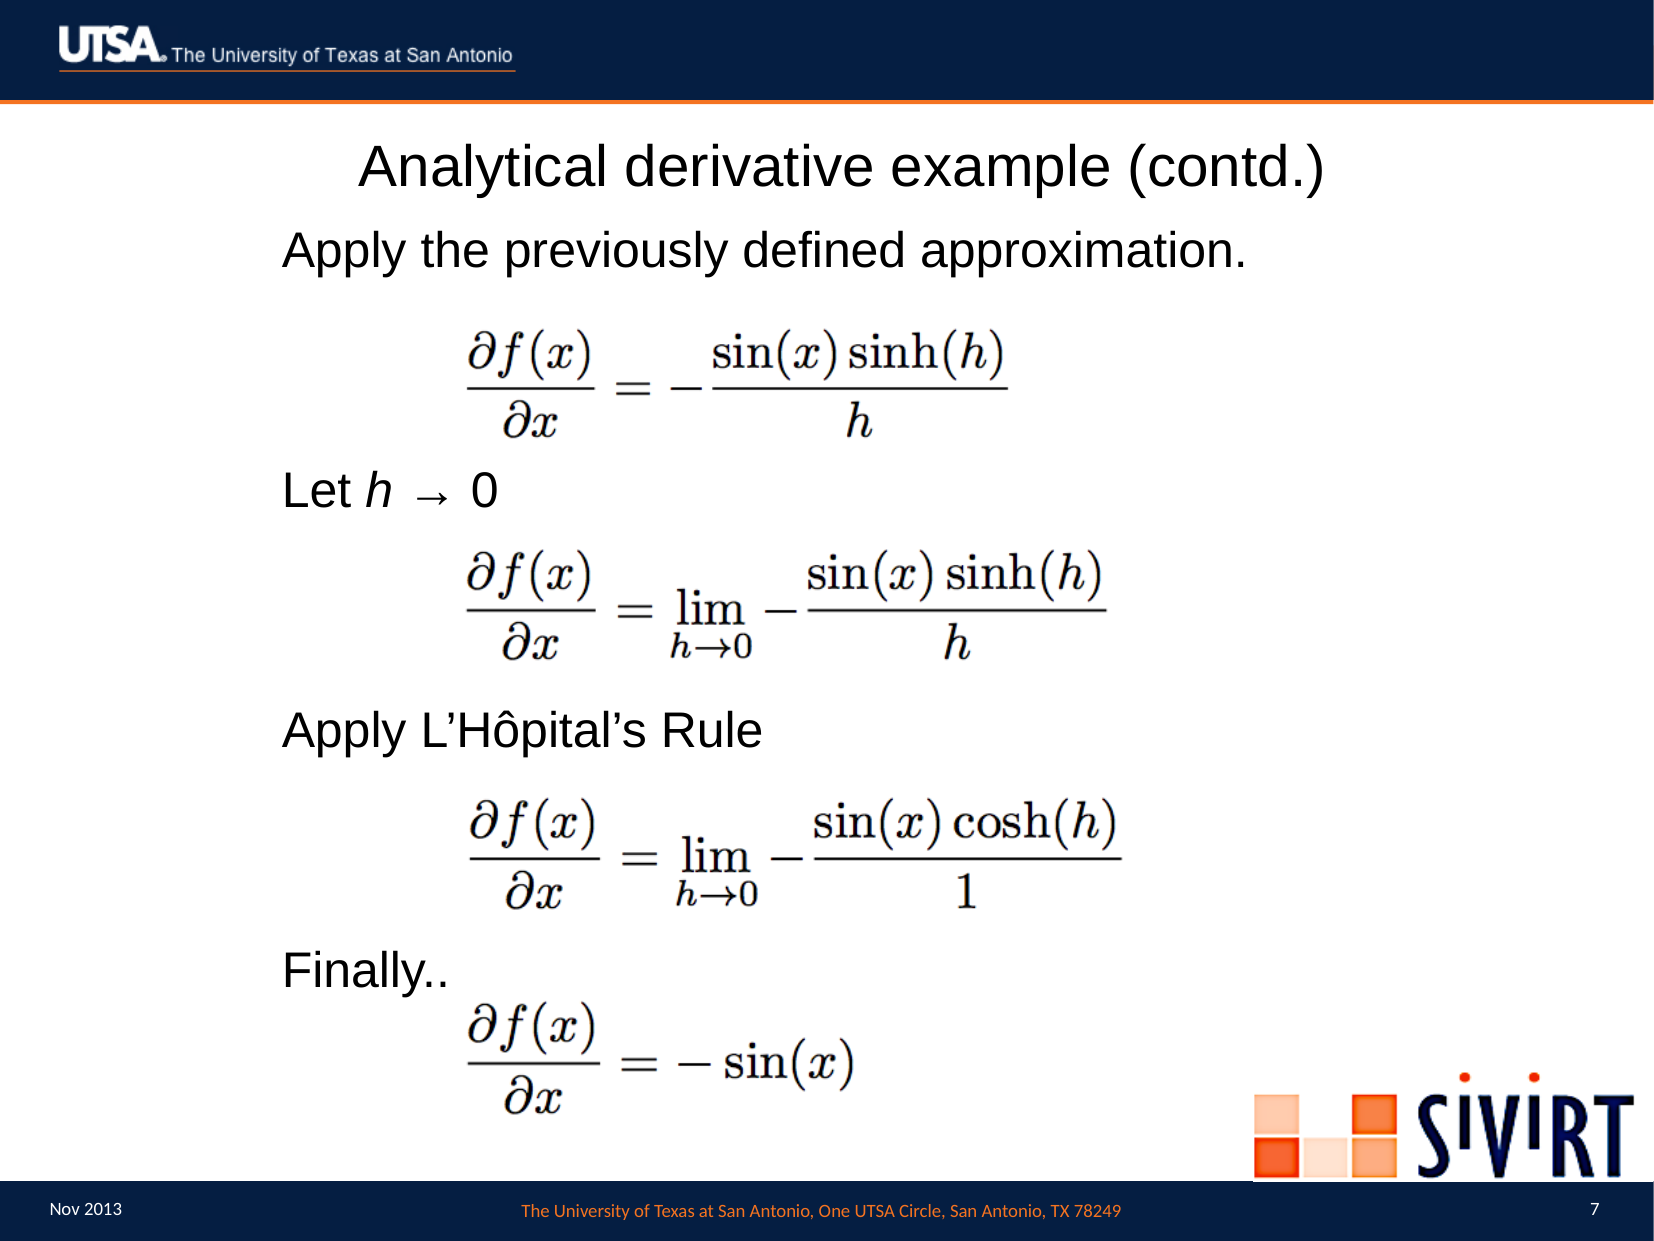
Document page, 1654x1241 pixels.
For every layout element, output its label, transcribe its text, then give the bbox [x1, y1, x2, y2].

title Analytical derivative example (contd.) [51, 30, 1615, 296]
picture [0, 0, 1654, 100]
picture [423, 308, 1016, 450]
picture [448, 981, 859, 1125]
picture [437, 775, 1129, 923]
picture [437, 523, 1113, 672]
picture [1253, 1064, 1654, 1182]
text_box Apply the previously defined approximation. Let h → 0 Apply L’Hôpital’s Rule Finally... [267, 209, 1264, 1186]
